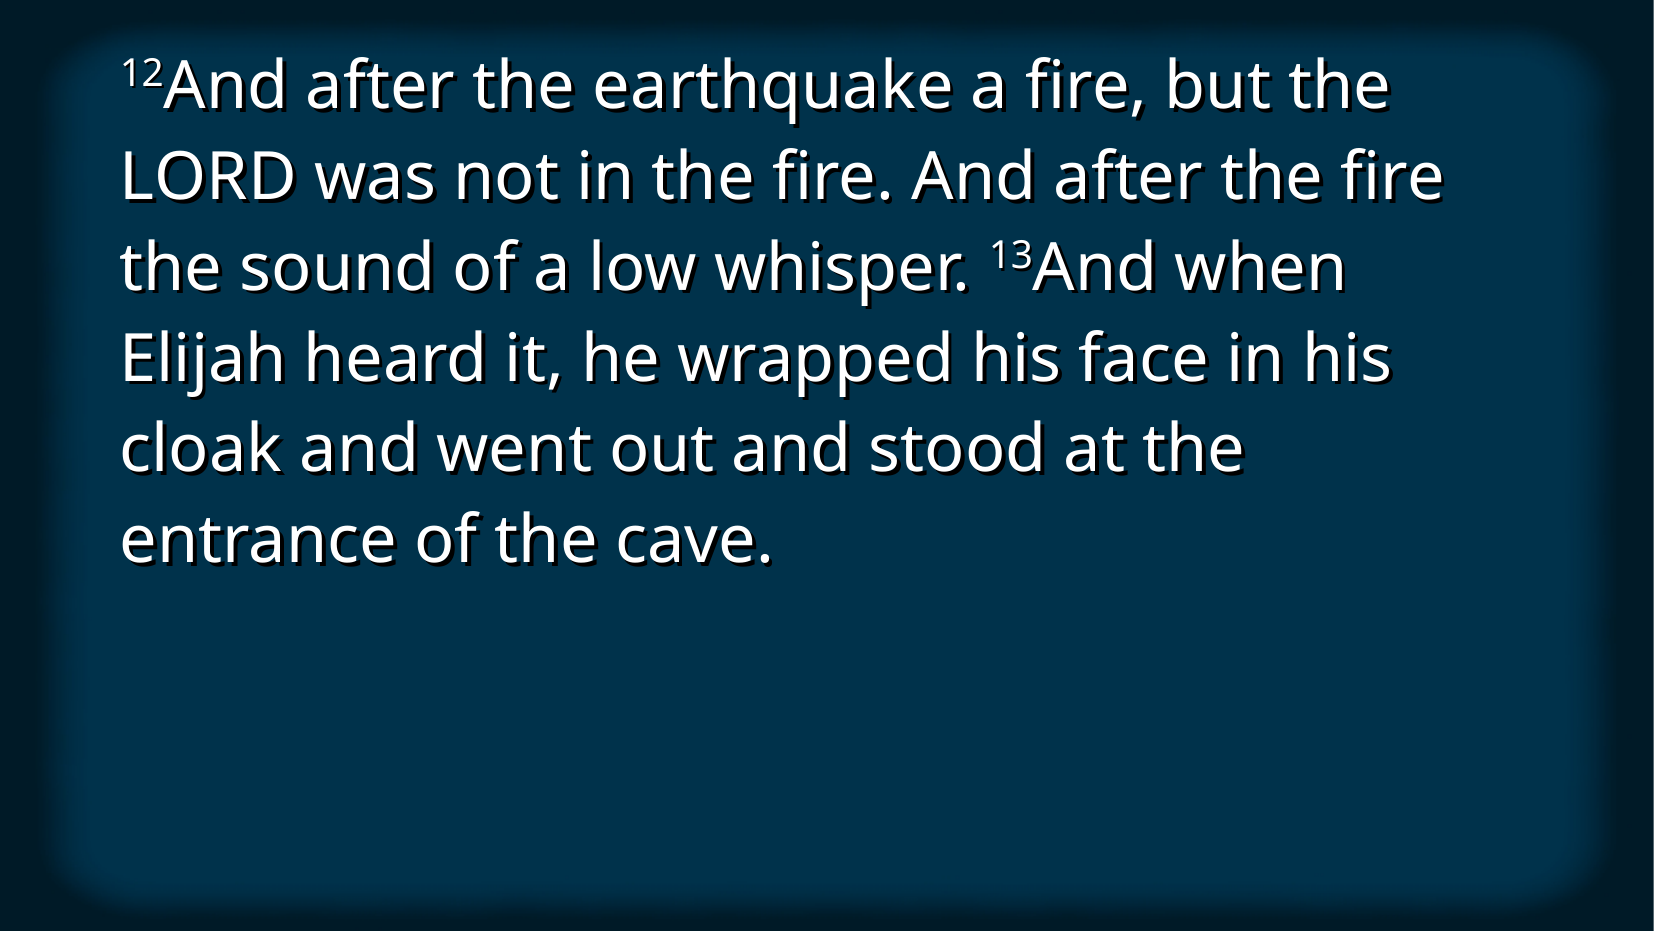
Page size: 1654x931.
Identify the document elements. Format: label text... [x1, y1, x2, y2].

text_box 12And after the earthquake a fire, but the LORD was not in the fire. And after the fire the sound of a low whisper. 13And when Elijah heard it, he wrapped his face in his cloak and went out and stood at the entrance of the cave. [105, 30, 1546, 489]
picture [0, 0, 1654, 931]
